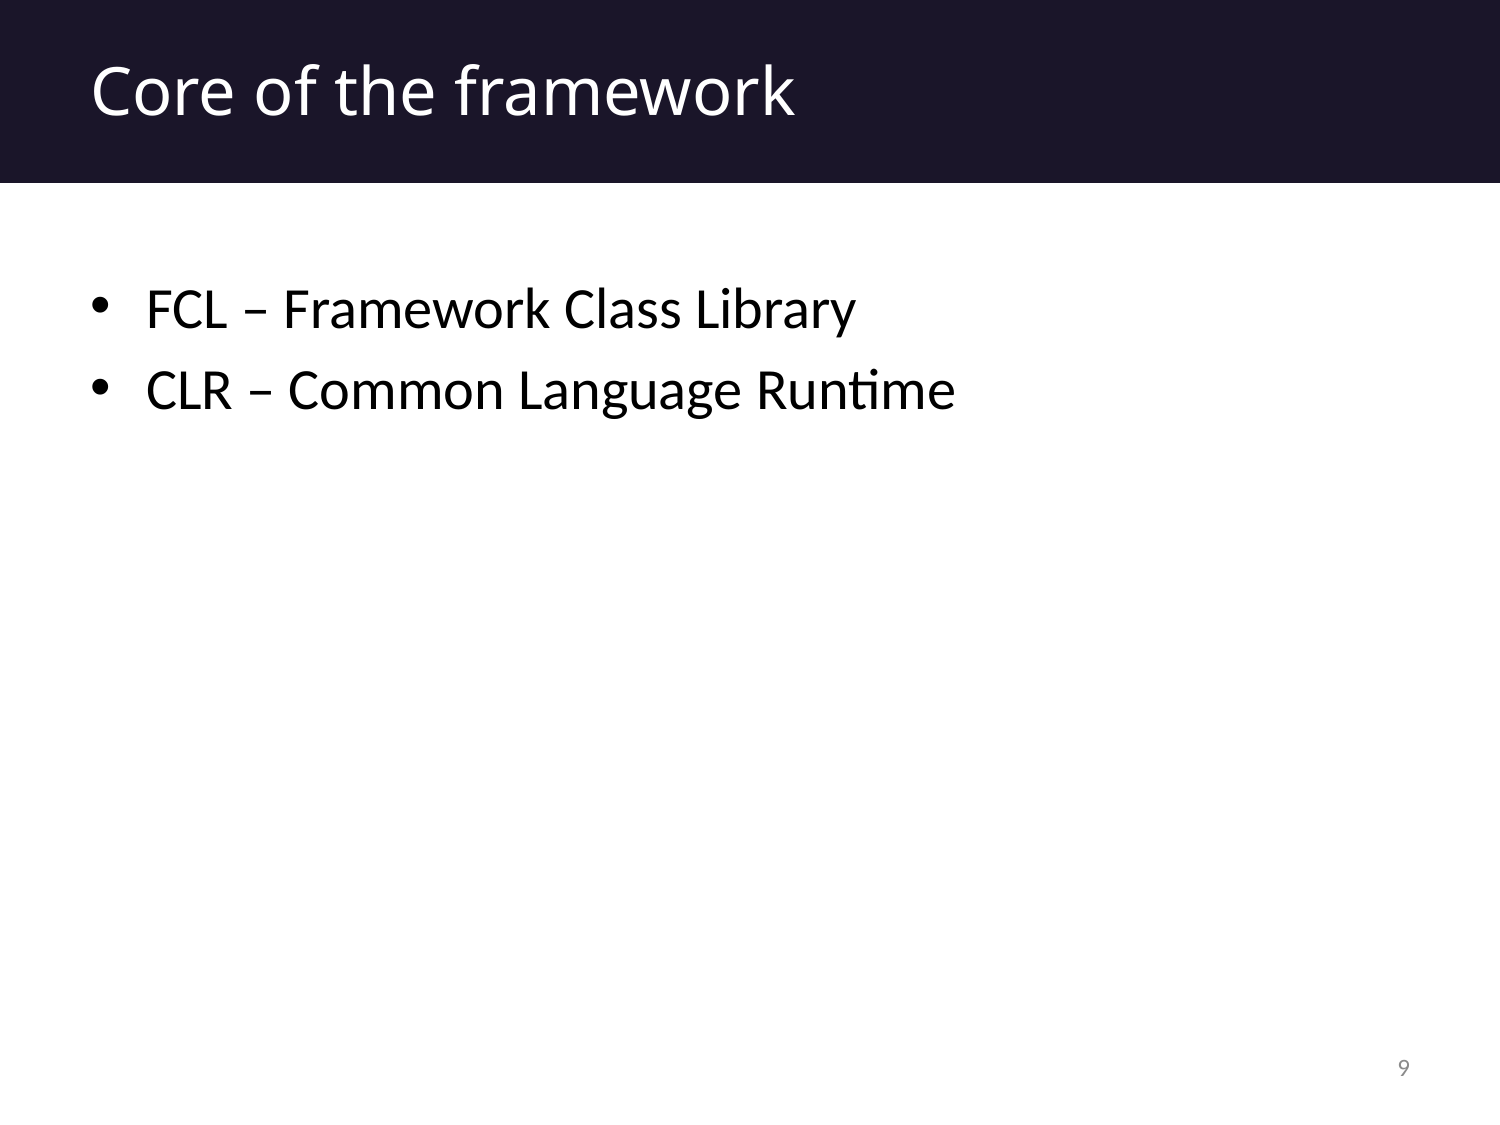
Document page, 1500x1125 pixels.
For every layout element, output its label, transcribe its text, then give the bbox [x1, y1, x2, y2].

title Core of the framework [75, 0, 1425, 183]
list FCL – Framework Class Library CLR – Common Language Runtime [75, 262, 1425, 1005]
slide_number <number> [1074, 1037, 1425, 1097]
